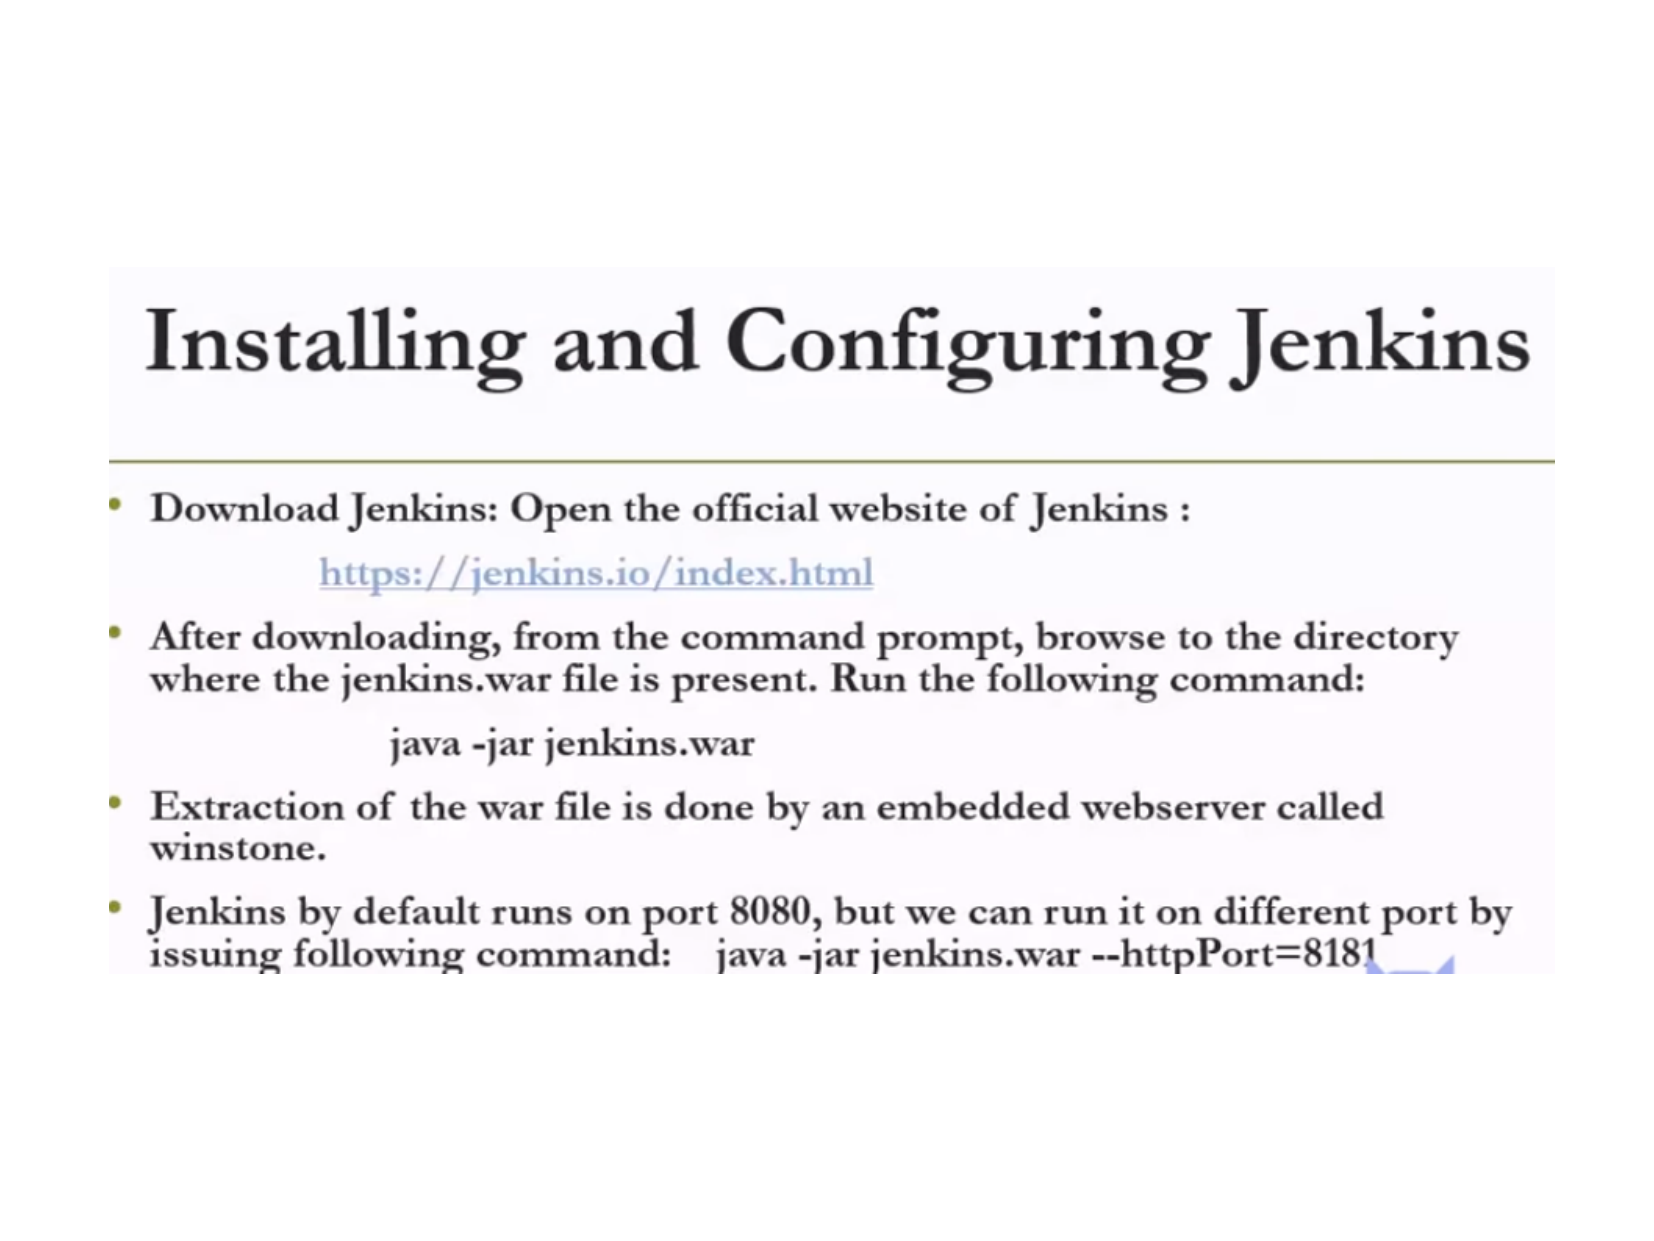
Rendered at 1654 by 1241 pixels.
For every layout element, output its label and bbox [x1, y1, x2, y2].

picture [109, 267, 1555, 974]
